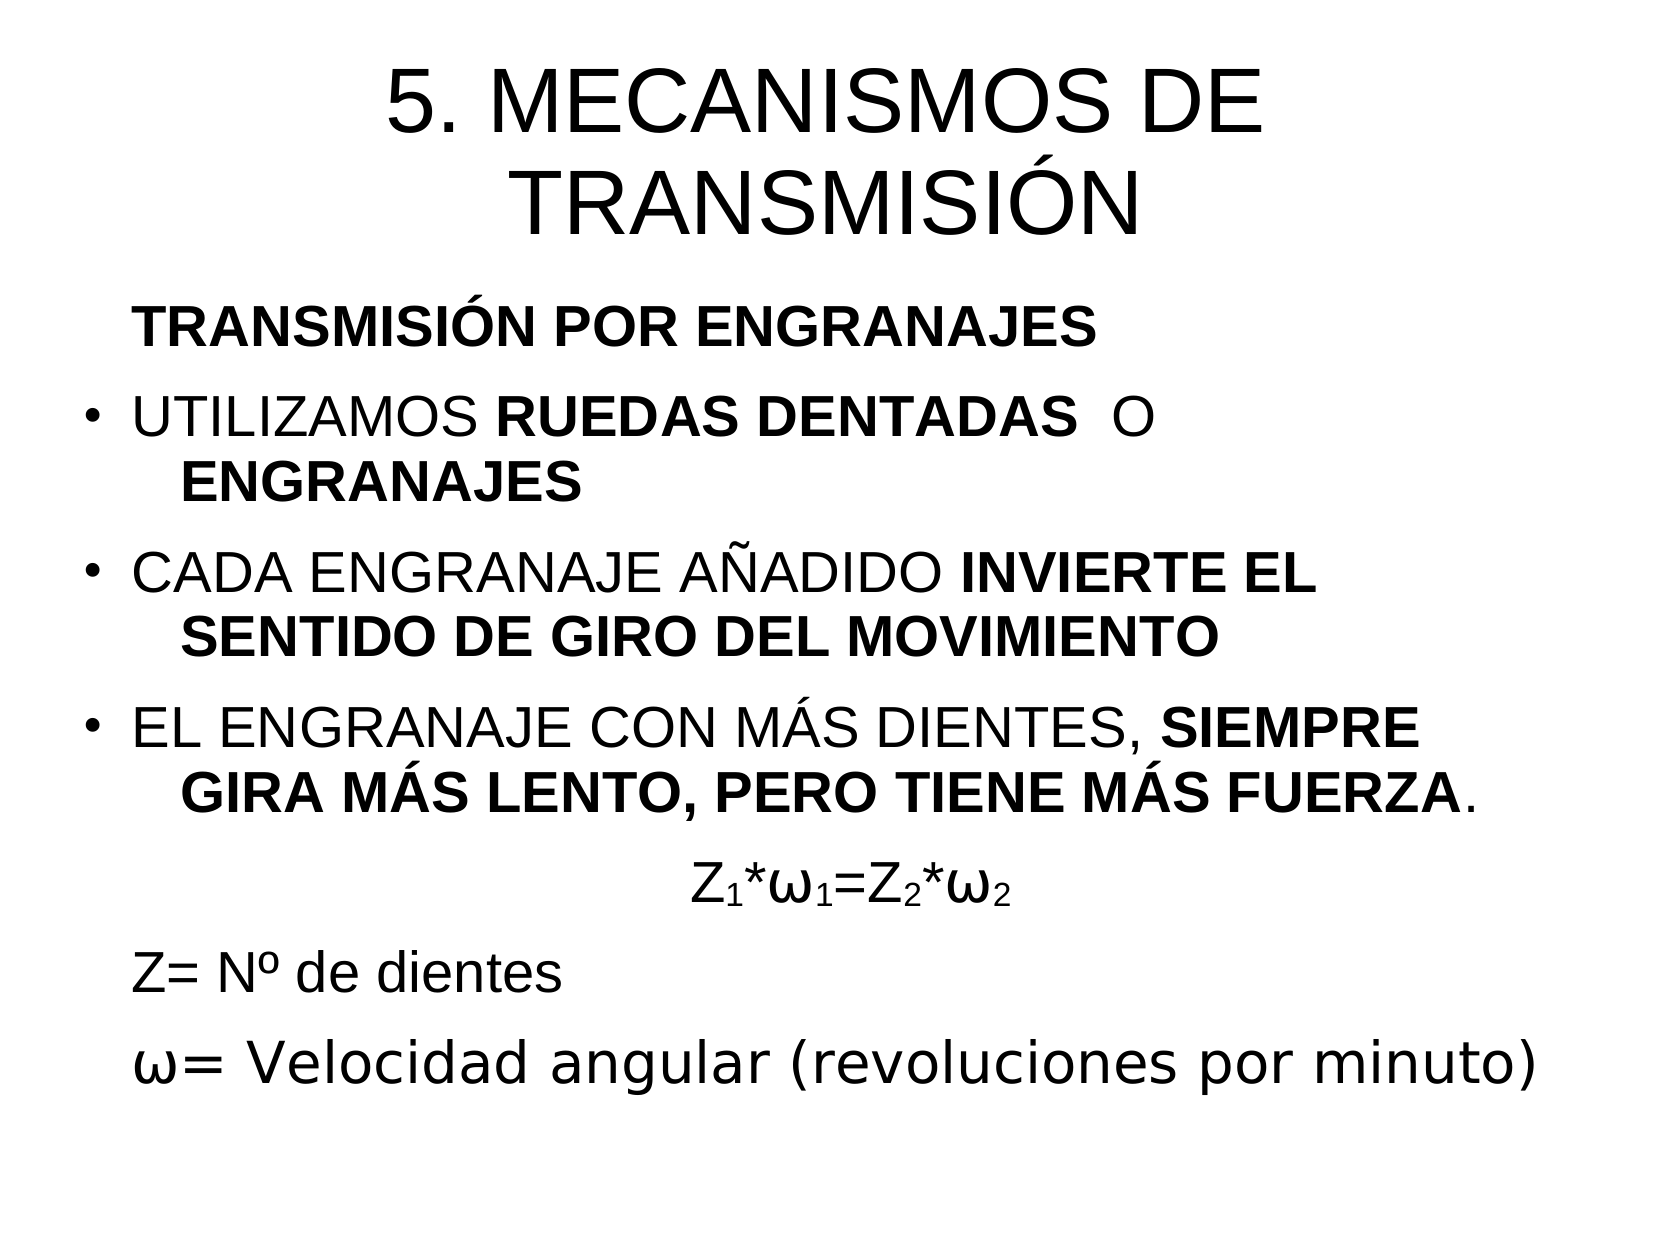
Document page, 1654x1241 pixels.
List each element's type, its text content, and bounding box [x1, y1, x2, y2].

list TRANSMISIÓN POR ENGRANAJES UTILIZAMOS RUEDAS DENTADAS O ENGRANAJES CADA ENGRANAJE AÑADIDO INVIERTE EL SENTIDO DE GIRO DEL MOVIMIENTO EL ENGRANAJE CON MÁS DIENTES, SIEMPRE GIRA MÁS LENTO, PERO TIENE MÁS FUERZA. Z1*ω1=Z2*ω2 Z= Nº de dientes ω= Velocidad angular (revoluciones por minuto) [82, 290, 1571, 1109]
title 5. MECANISMOS DE TRANSMISIÓN [82, 50, 1571, 256]
